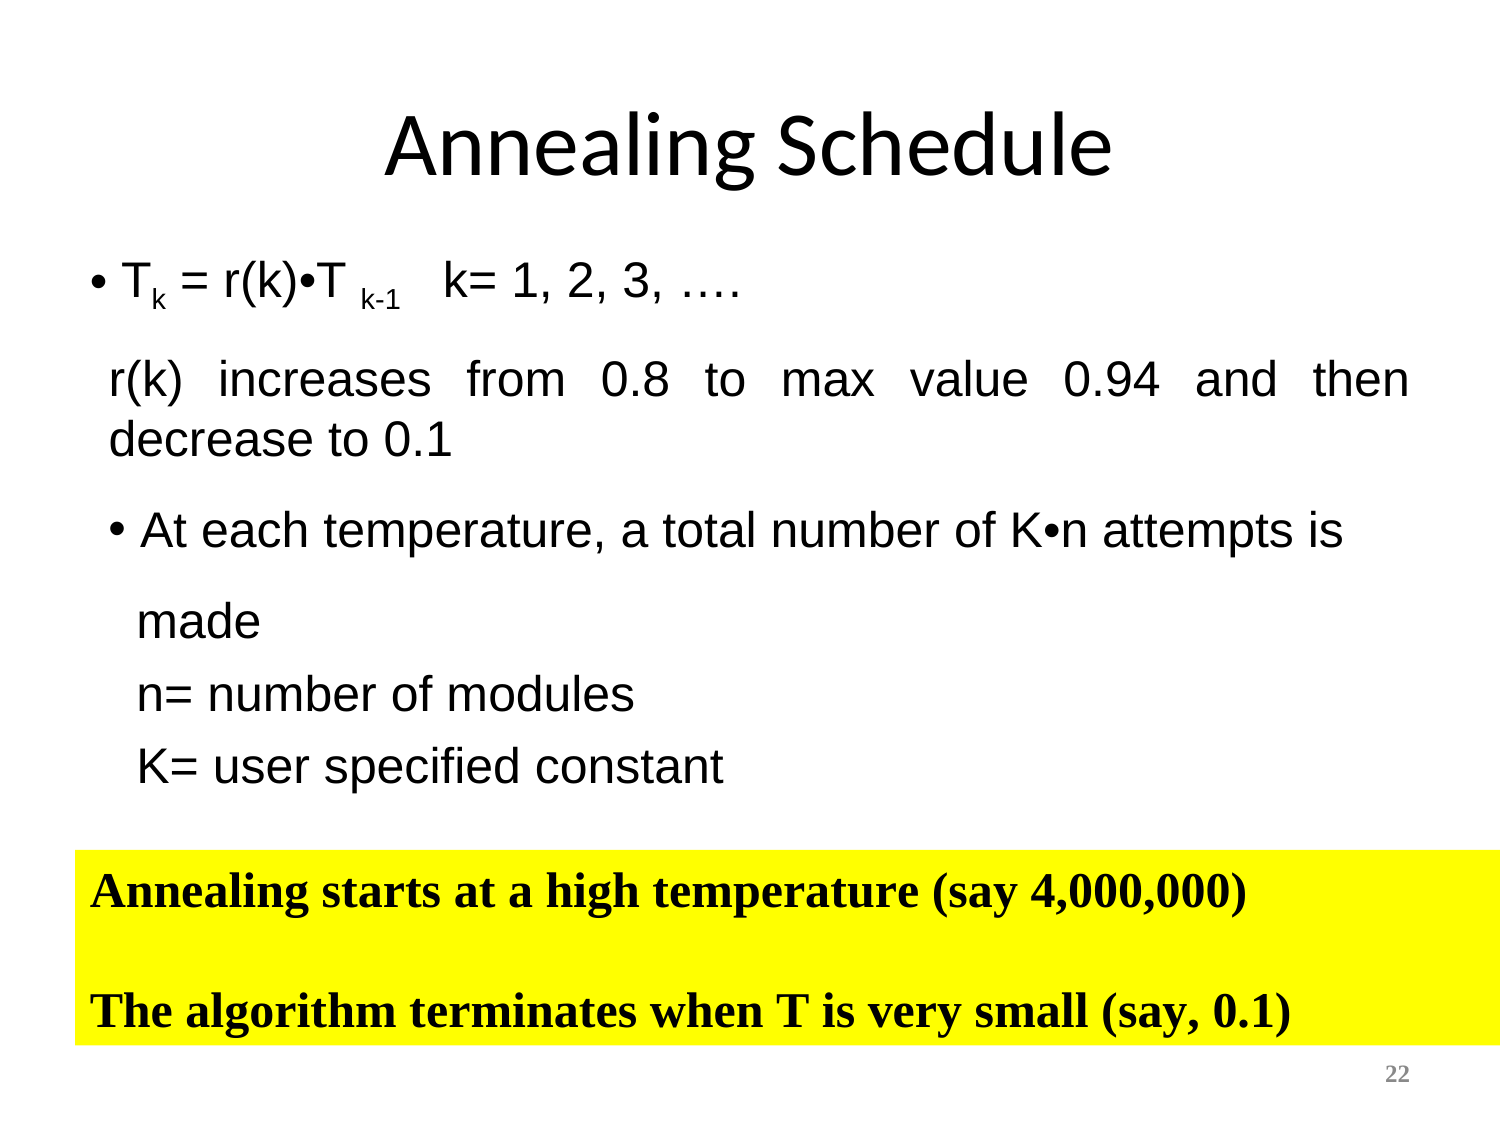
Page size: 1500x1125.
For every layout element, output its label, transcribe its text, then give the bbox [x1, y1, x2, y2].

text_box Annealing starts at a high temperature (say 4,000,000) The algorithm terminates when T is very small (say, 0.1) [75, 849, 1500, 1046]
text_box Tk = r(k)•T k-1 k= 1, 2, 3, …. r(k) increases from 0.8 to max value 0.94 and then decrease to 0.1 At each temperature, a total number of K•n attempts is made n= number of modules K= user specified constant [75, 239, 1426, 802]
text_box <number> [1074, 1046, 1426, 1103]
title Annealing Schedule [75, 45, 1426, 233]
